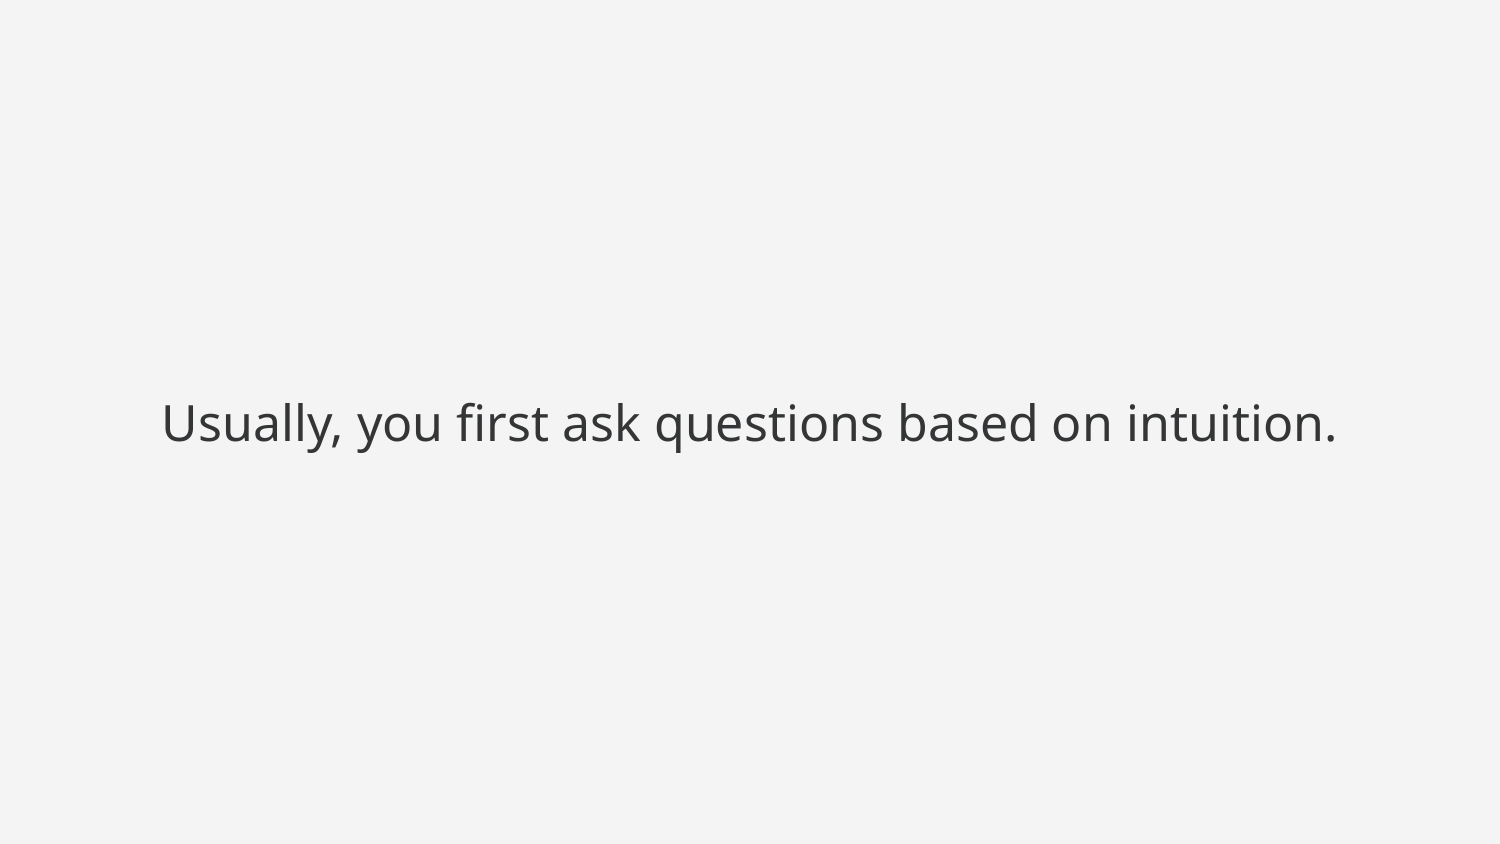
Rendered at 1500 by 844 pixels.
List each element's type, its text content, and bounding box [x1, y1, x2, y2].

list Usually, you first ask questions based on intuition. [51, 266, 1449, 578]
